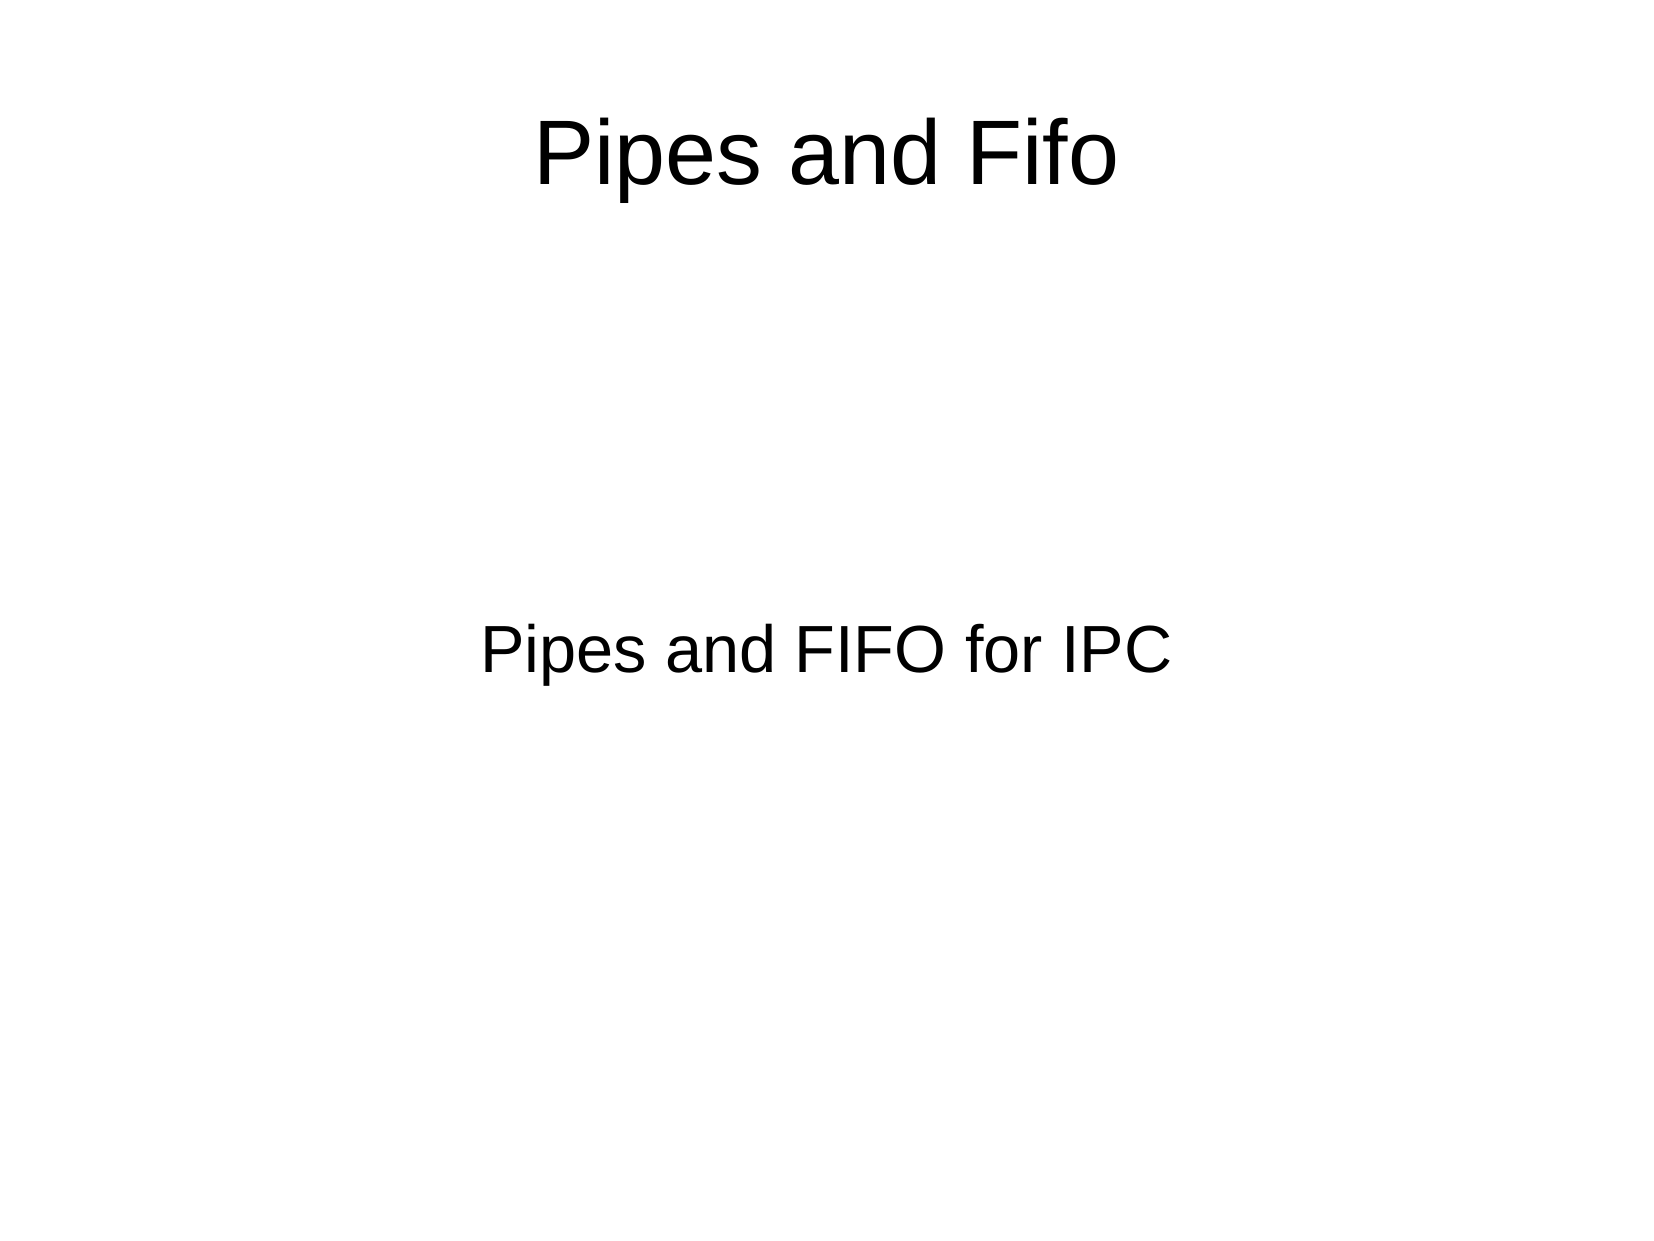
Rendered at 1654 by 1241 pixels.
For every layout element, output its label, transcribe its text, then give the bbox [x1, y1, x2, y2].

subtitle Pipes and FIFO for IPC [82, 290, 1571, 1010]
title Pipes and Fifo [82, 49, 1571, 257]
